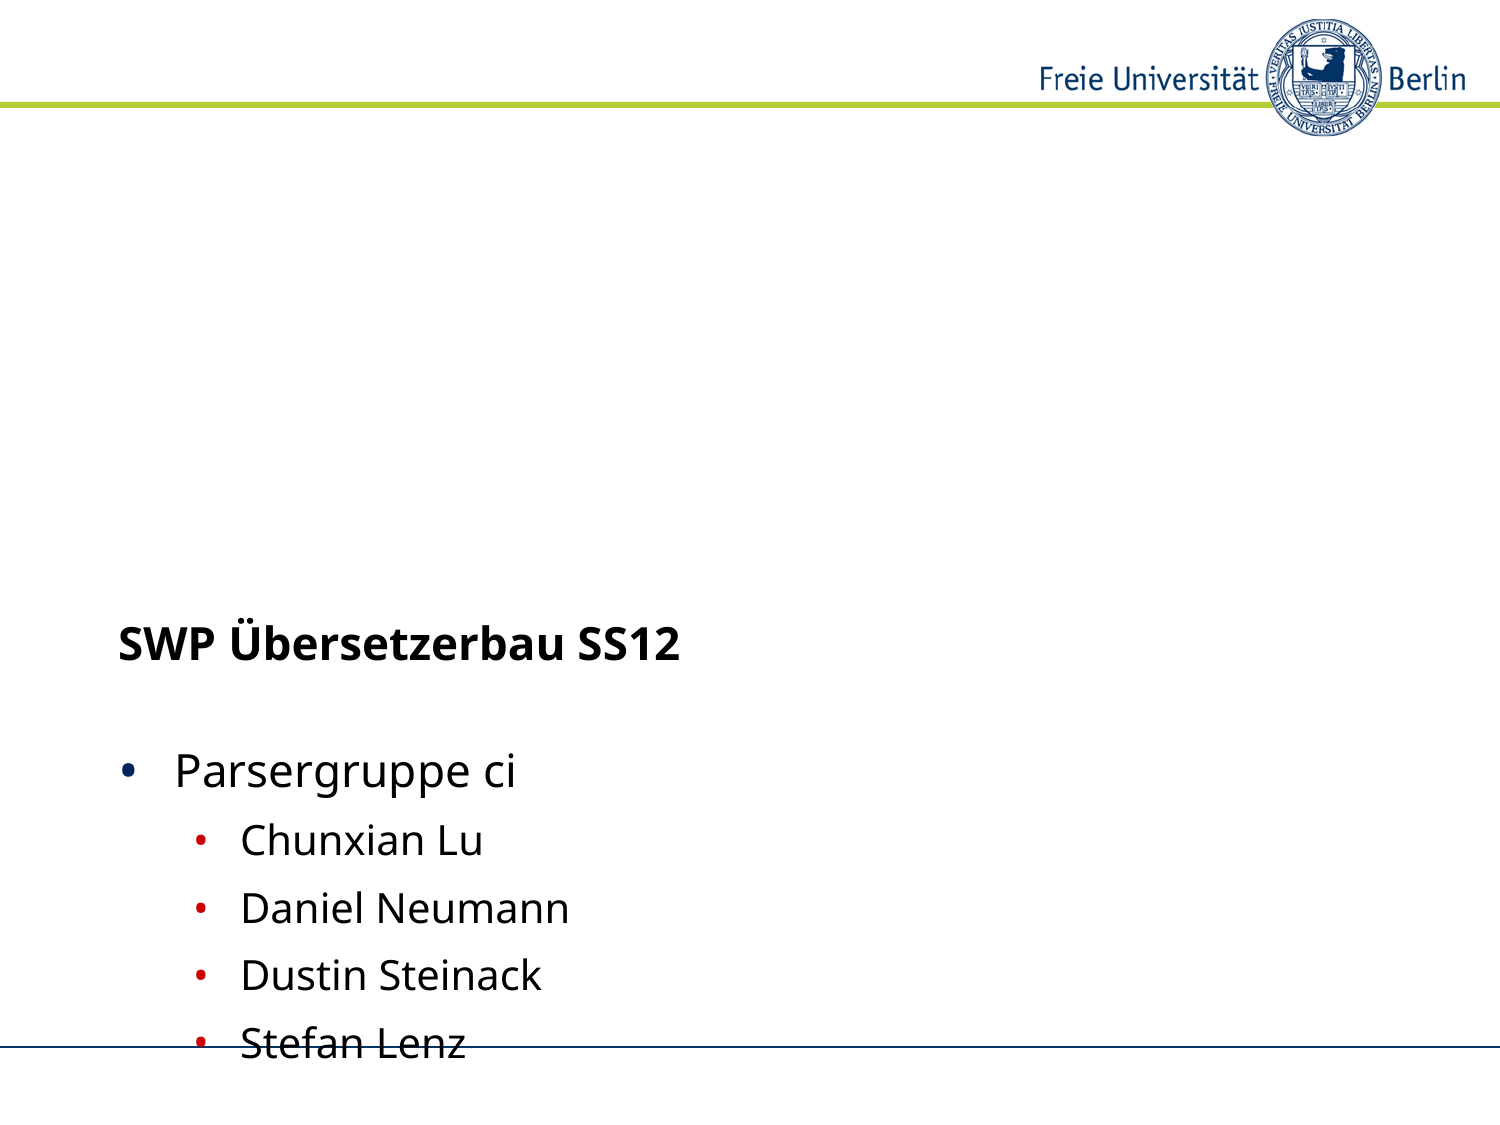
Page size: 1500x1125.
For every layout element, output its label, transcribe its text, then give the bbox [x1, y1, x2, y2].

list Parsergruppe ci Chunxian Lu Daniel Neumann Dustin Steinack Stefan Lenz [118, 738, 1300, 1125]
title SWP Übersetzerbau SS12 [118, 574, 1235, 712]
picture [1033, 19, 1470, 137]
